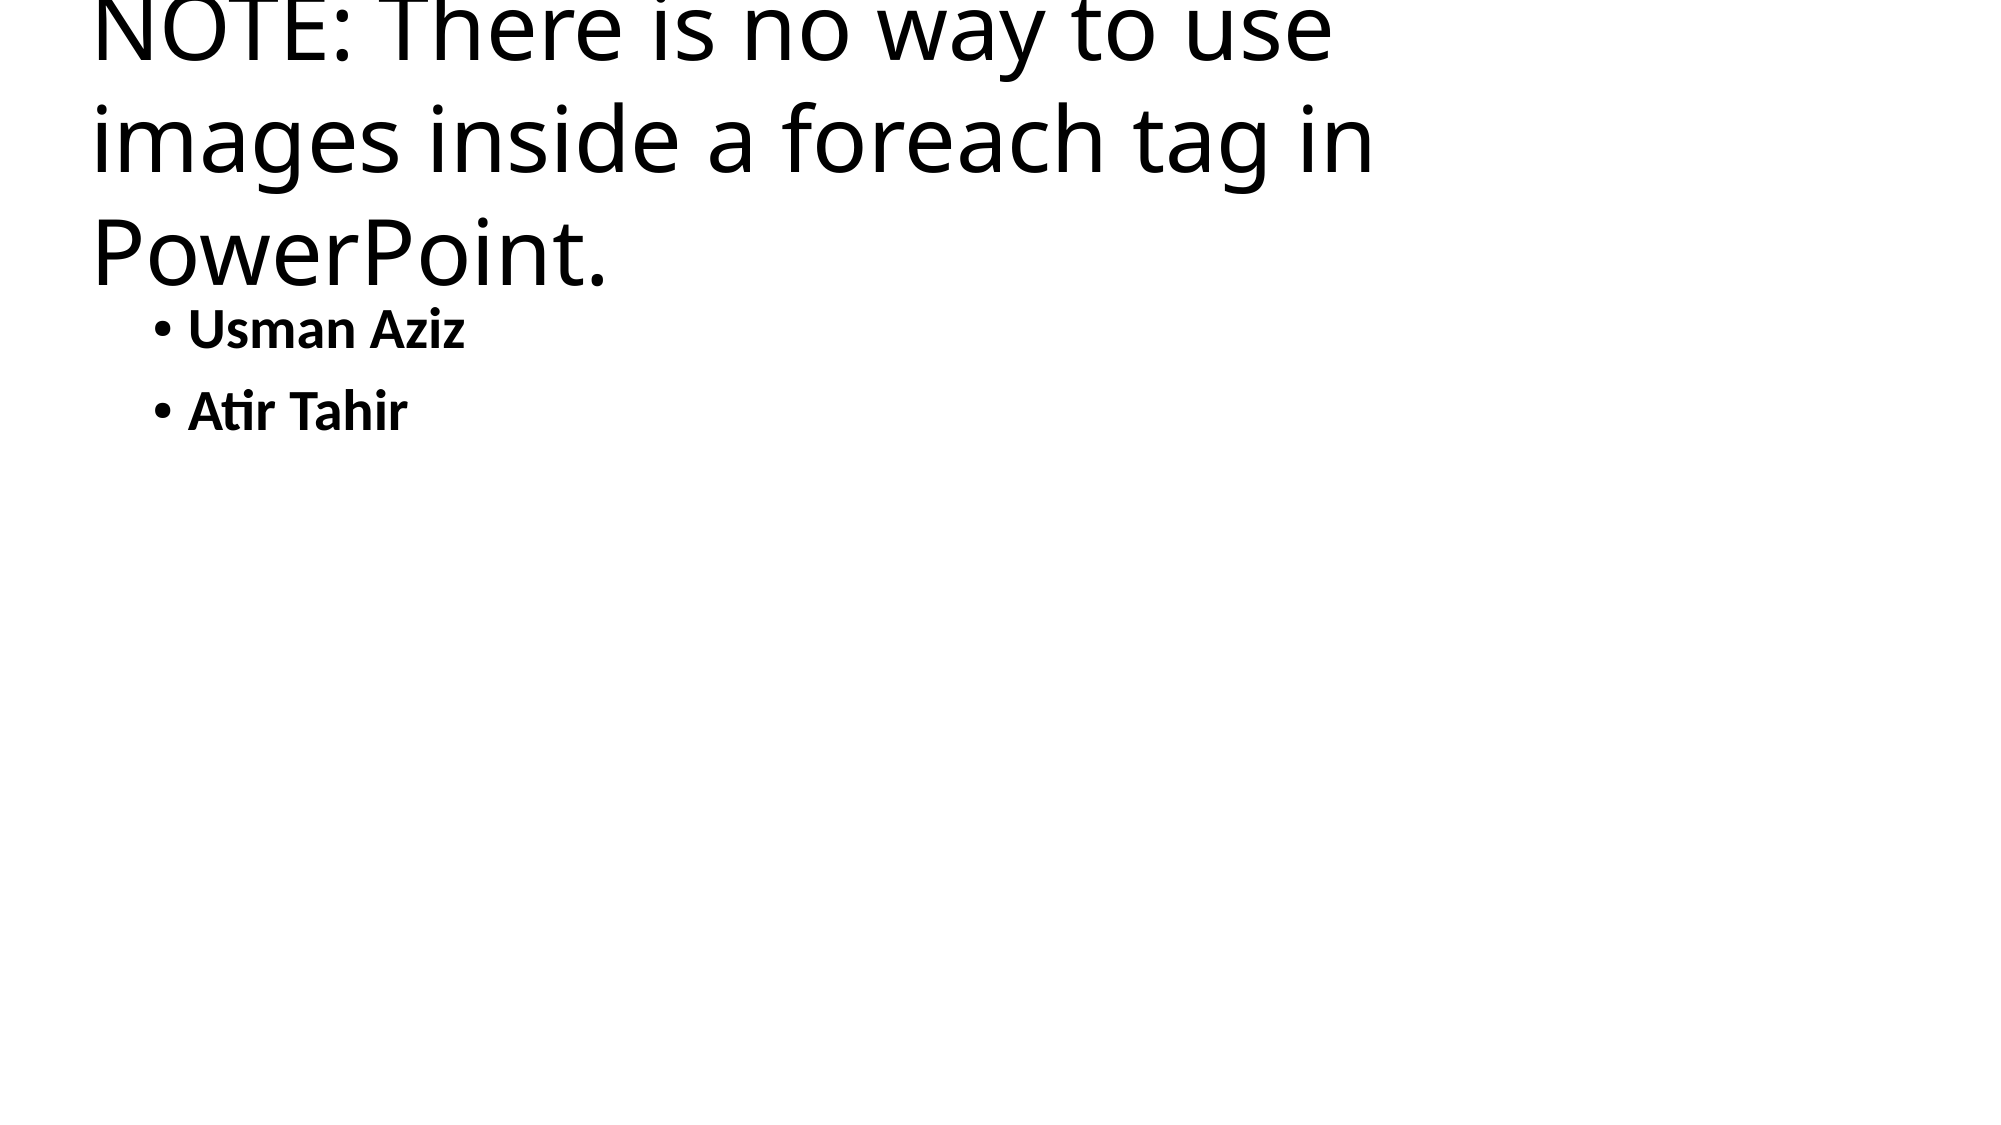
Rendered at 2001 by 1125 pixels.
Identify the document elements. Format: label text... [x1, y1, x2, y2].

title NOTE: There is no way to use images inside a foreach tag in PowerPoint. [137, 59, 1863, 278]
list Usman Aziz Atir Tahir [137, 299, 1863, 1014]
